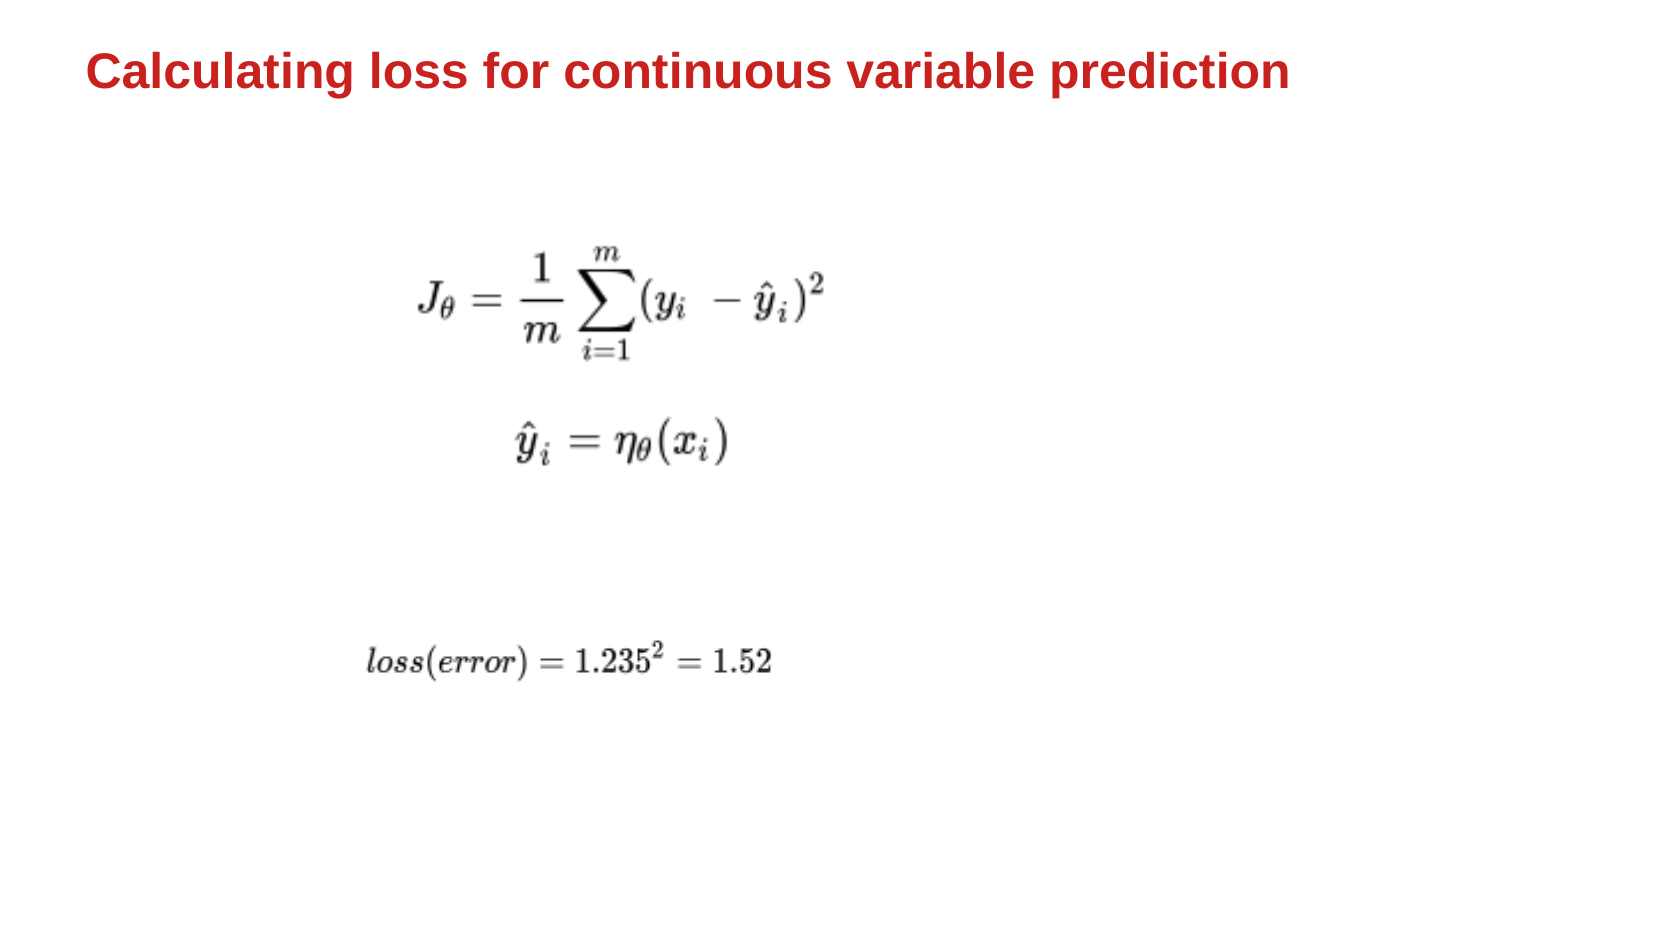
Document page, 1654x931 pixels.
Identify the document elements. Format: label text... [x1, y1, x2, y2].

picture [366, 217, 863, 489]
text_box Calculating loss for continuous variable prediction [70, 36, 1642, 178]
picture [339, 607, 860, 721]
